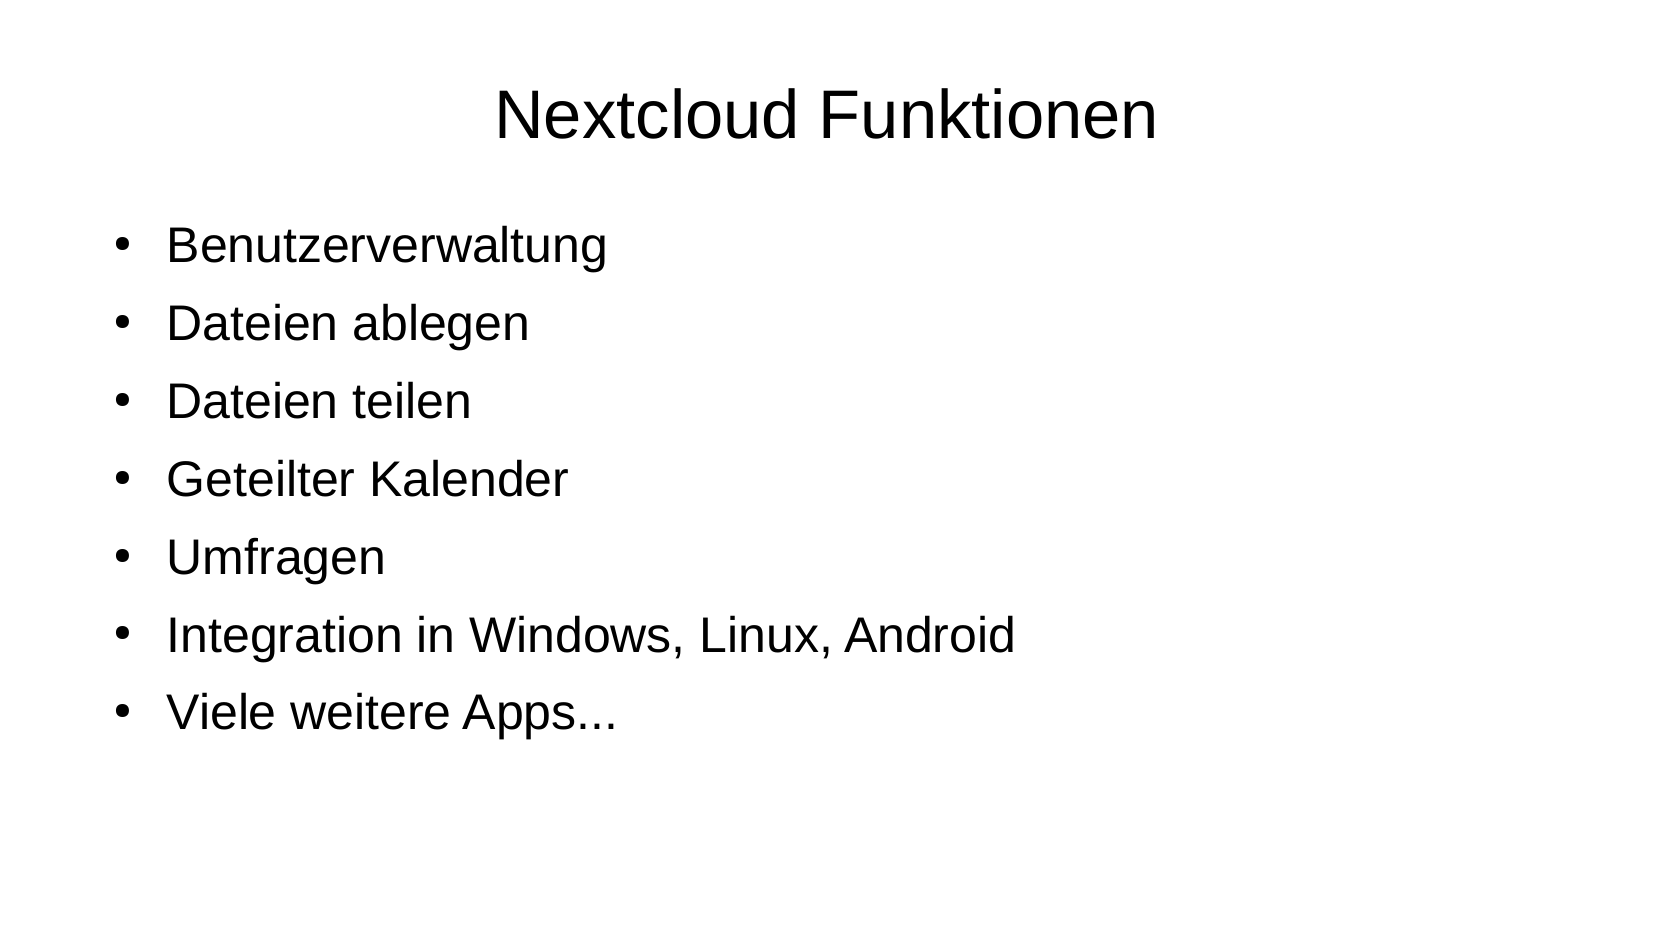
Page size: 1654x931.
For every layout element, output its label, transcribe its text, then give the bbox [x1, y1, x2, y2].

list Benutzerverwaltung Dateien ablegen Dateien teilen Geteilter Kalender Umfragen Integration in Windows, Linux, Android Viele weitere Apps... [82, 217, 1571, 744]
title Nextcloud Funktionen [82, 37, 1571, 193]
